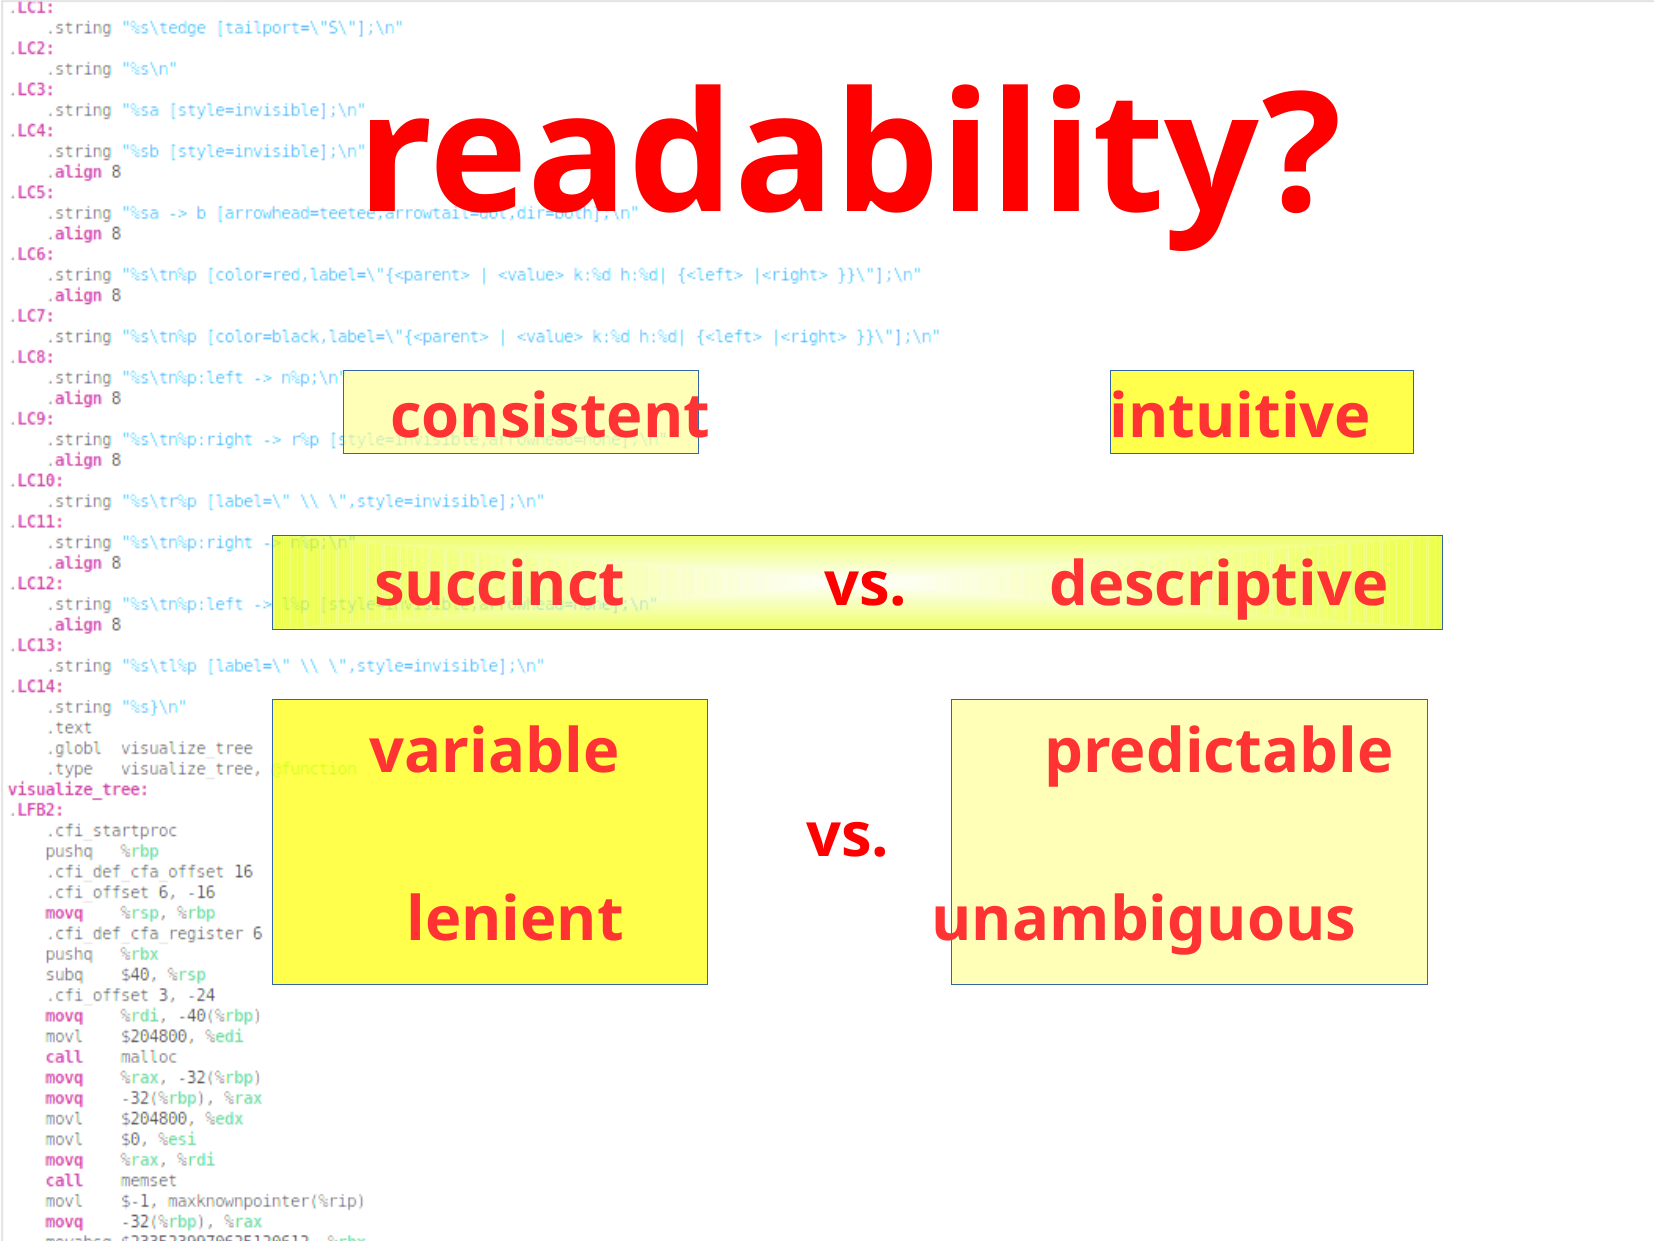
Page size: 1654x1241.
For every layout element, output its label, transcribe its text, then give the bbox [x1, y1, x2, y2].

picture [0, 0, 1654, 1241]
text_box consistent intuitive succinct vs. descriptive variable predictable vs. lenient unambiguous [107, 364, 1654, 975]
text_box readability? [307, 25, 1393, 271]
text_box [272, 975, 708, 985]
text_box [951, 975, 1428, 985]
